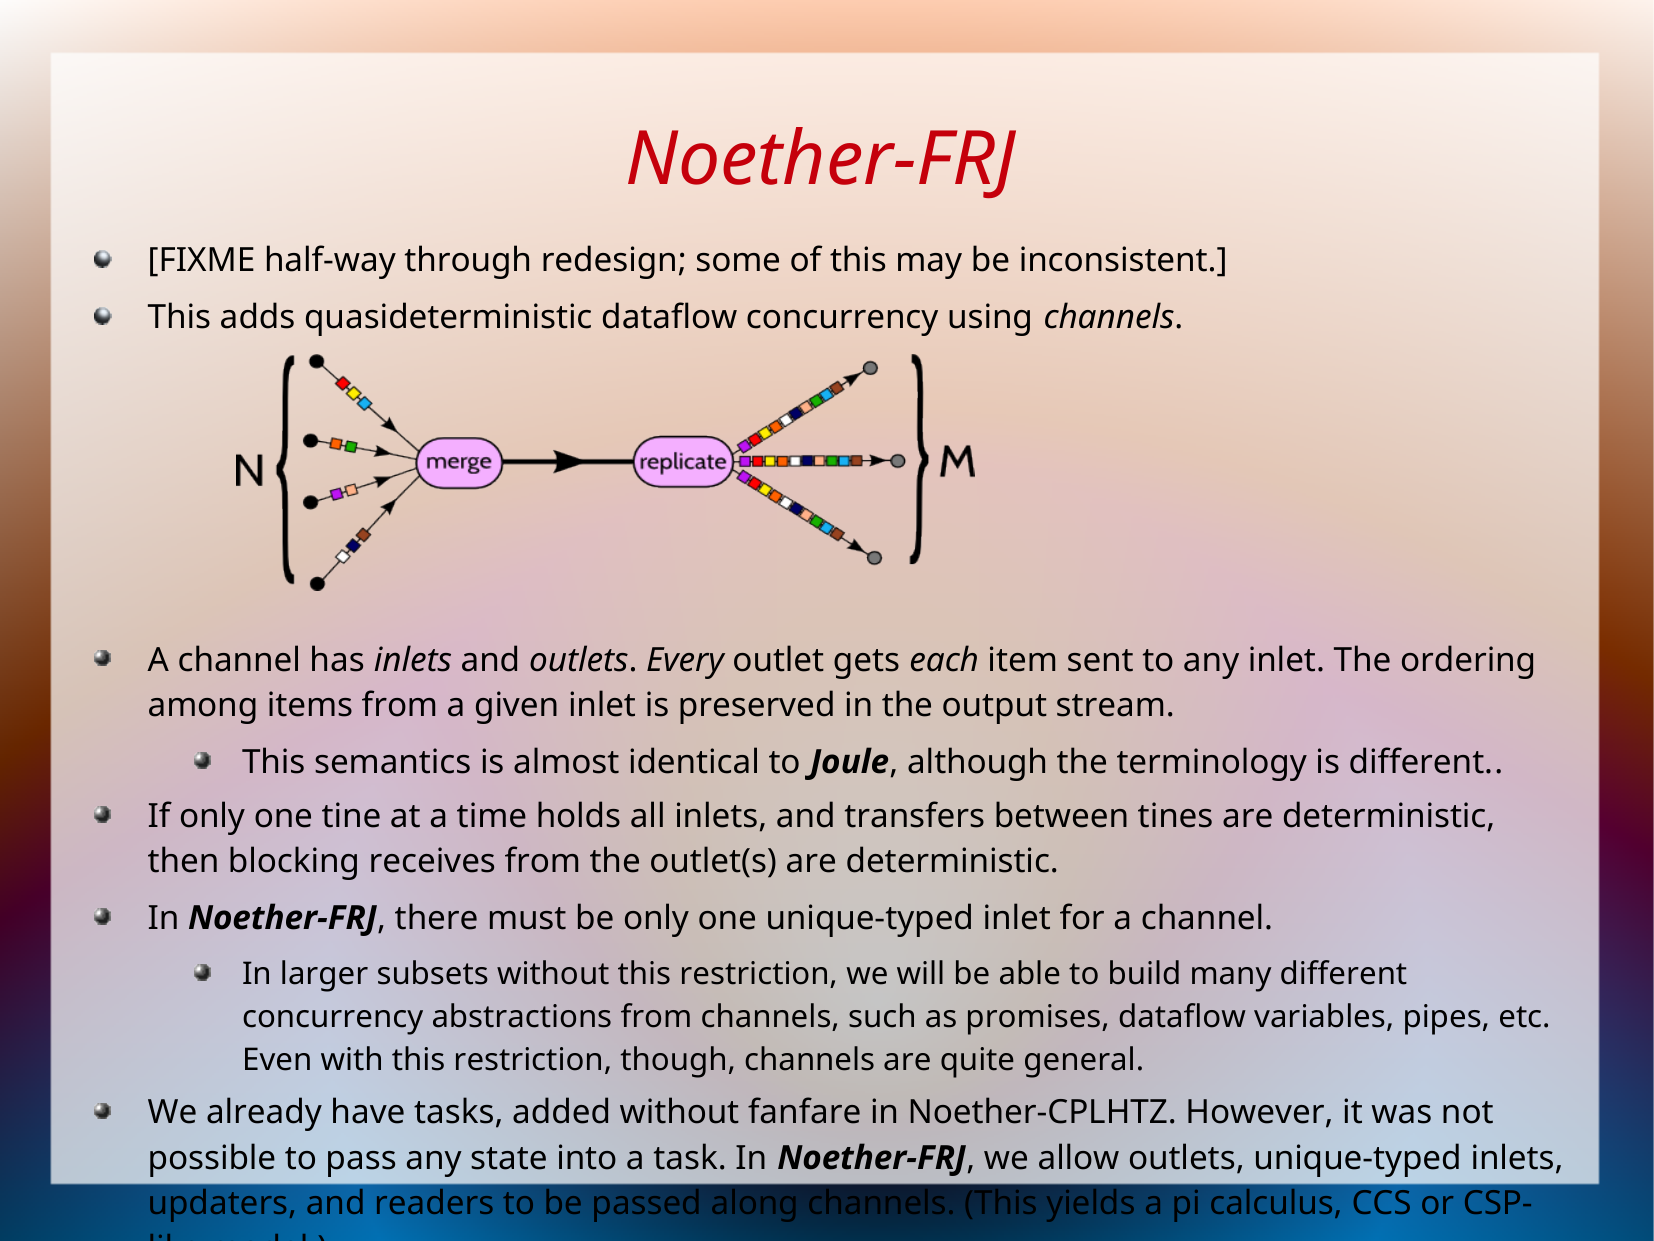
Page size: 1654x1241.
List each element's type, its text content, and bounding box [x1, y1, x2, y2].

title Noether-FRJ [76, 59, 1565, 236]
list [FIXME half-way through redesign; some of this may be inconsistent.] This adds quasideterministic dataflow concurrency using channels. A channel has inlets and outlets. Every outlet gets each item sent to any inlet. The ordering among items from a given inlet is preserved in the output stream. This semantics is almost identical to Joule, although the terminology is different.. If only one tine at a time holds all inlets, and transfers between tines are deterministic, then blocking receives from the outlet(s) are deterministic. In Noether-FRJ, there must be only one unique-typed inlet for a channel. In larger subsets without this restriction, we will be able to build many different concurrency abstractions from channels, such as promises, dataflow variables, pipes, etc. Even with this restriction, though, channels are quite general. We already have tasks, added without fanfare in Noether-CPLHTZ. However, it was not possible to pass any state into a task. In Noether-FRJ, we allow outlets, unique-typed inlets, updaters, and readers to be passed along channels. (This yields a pi calculus, CCS or CSP-like model.) [76, 236, 1565, 1197]
picture [0, 0, 1654, 1241]
